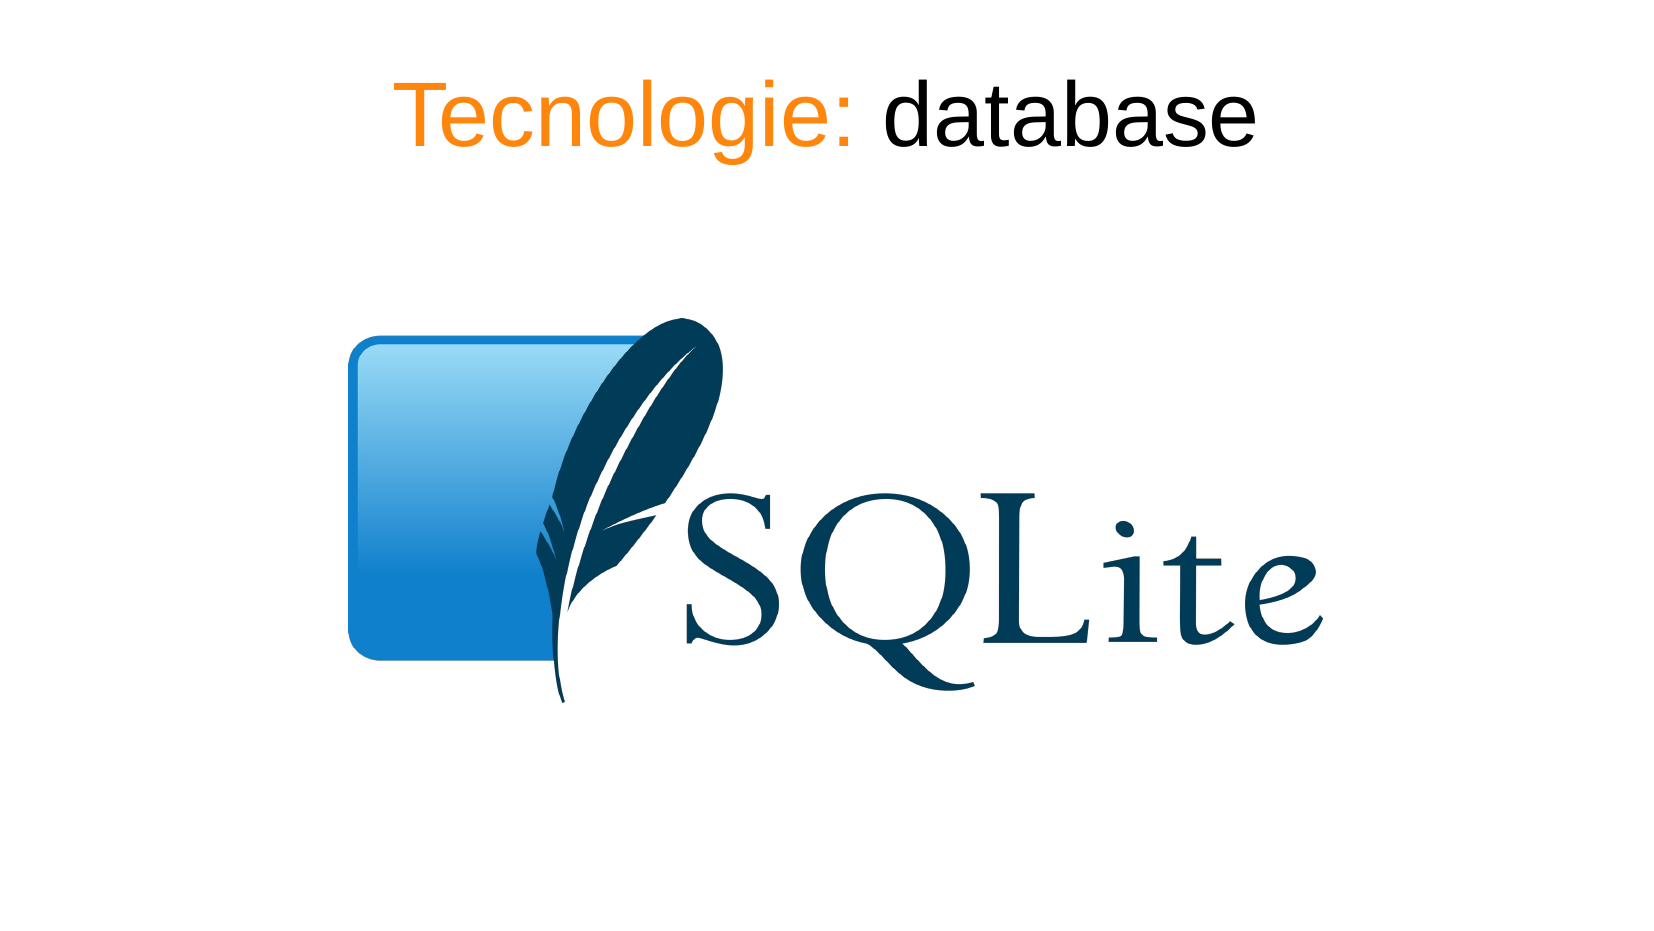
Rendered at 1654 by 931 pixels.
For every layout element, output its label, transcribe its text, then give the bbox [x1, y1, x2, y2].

picture [1259, 565, 1295, 600]
picture [557, 318, 1323, 703]
picture [348, 318, 677, 703]
title Tecnologie: database [82, 37, 1571, 193]
